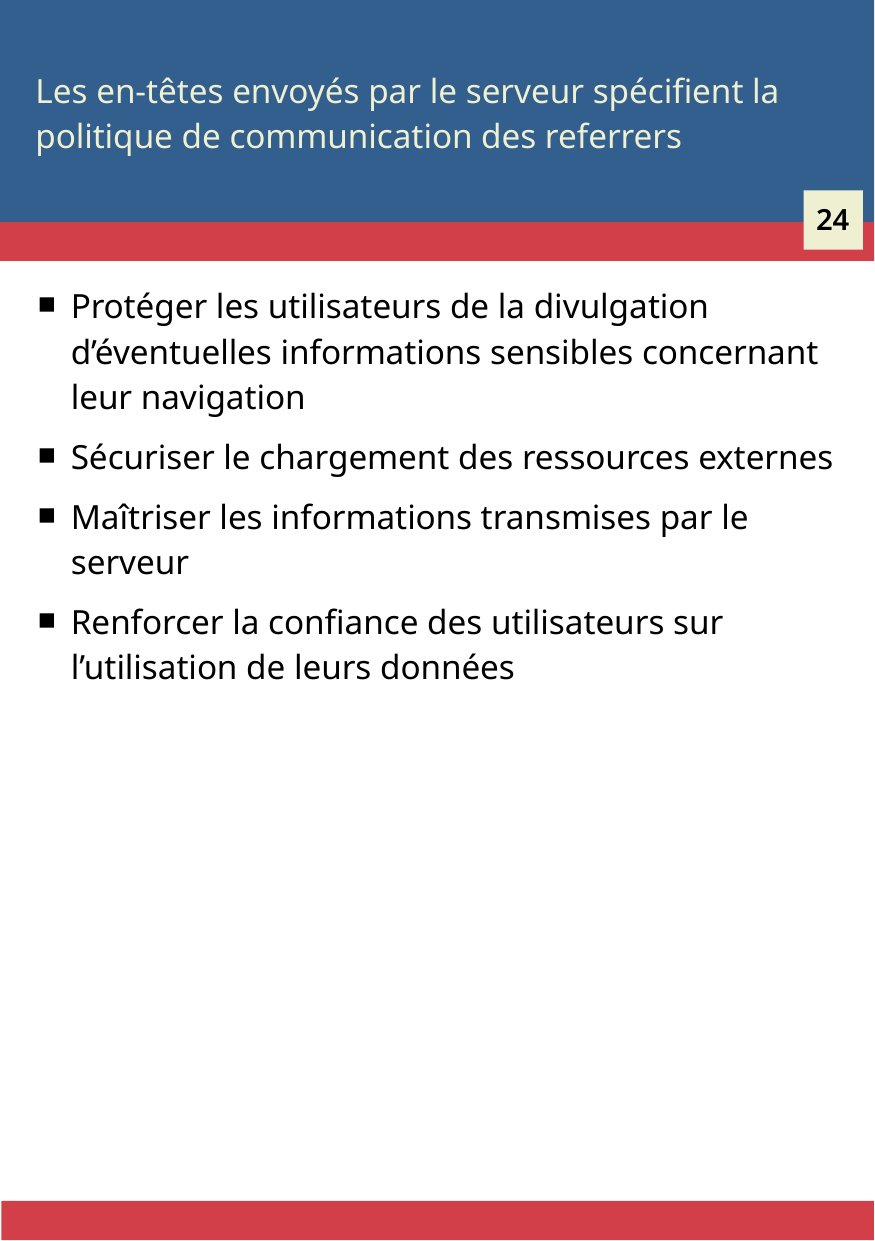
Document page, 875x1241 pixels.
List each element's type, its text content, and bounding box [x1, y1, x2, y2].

title Les en-têtes envoyés par le serveur spécifient la politique de communication des referrers [35, 13, 839, 213]
list Protéger les utilisateurs de la divulgation d’éventuelles informations sensibles concernant leur navigation Sécuriser le chargement des ressources externes Maîtriser les informations transmises par le serveur Renforcer la confiance des utilisateurs sur l’utilisation de leurs données [23, 283, 839, 1111]
text_box 24 [803, 188, 863, 249]
